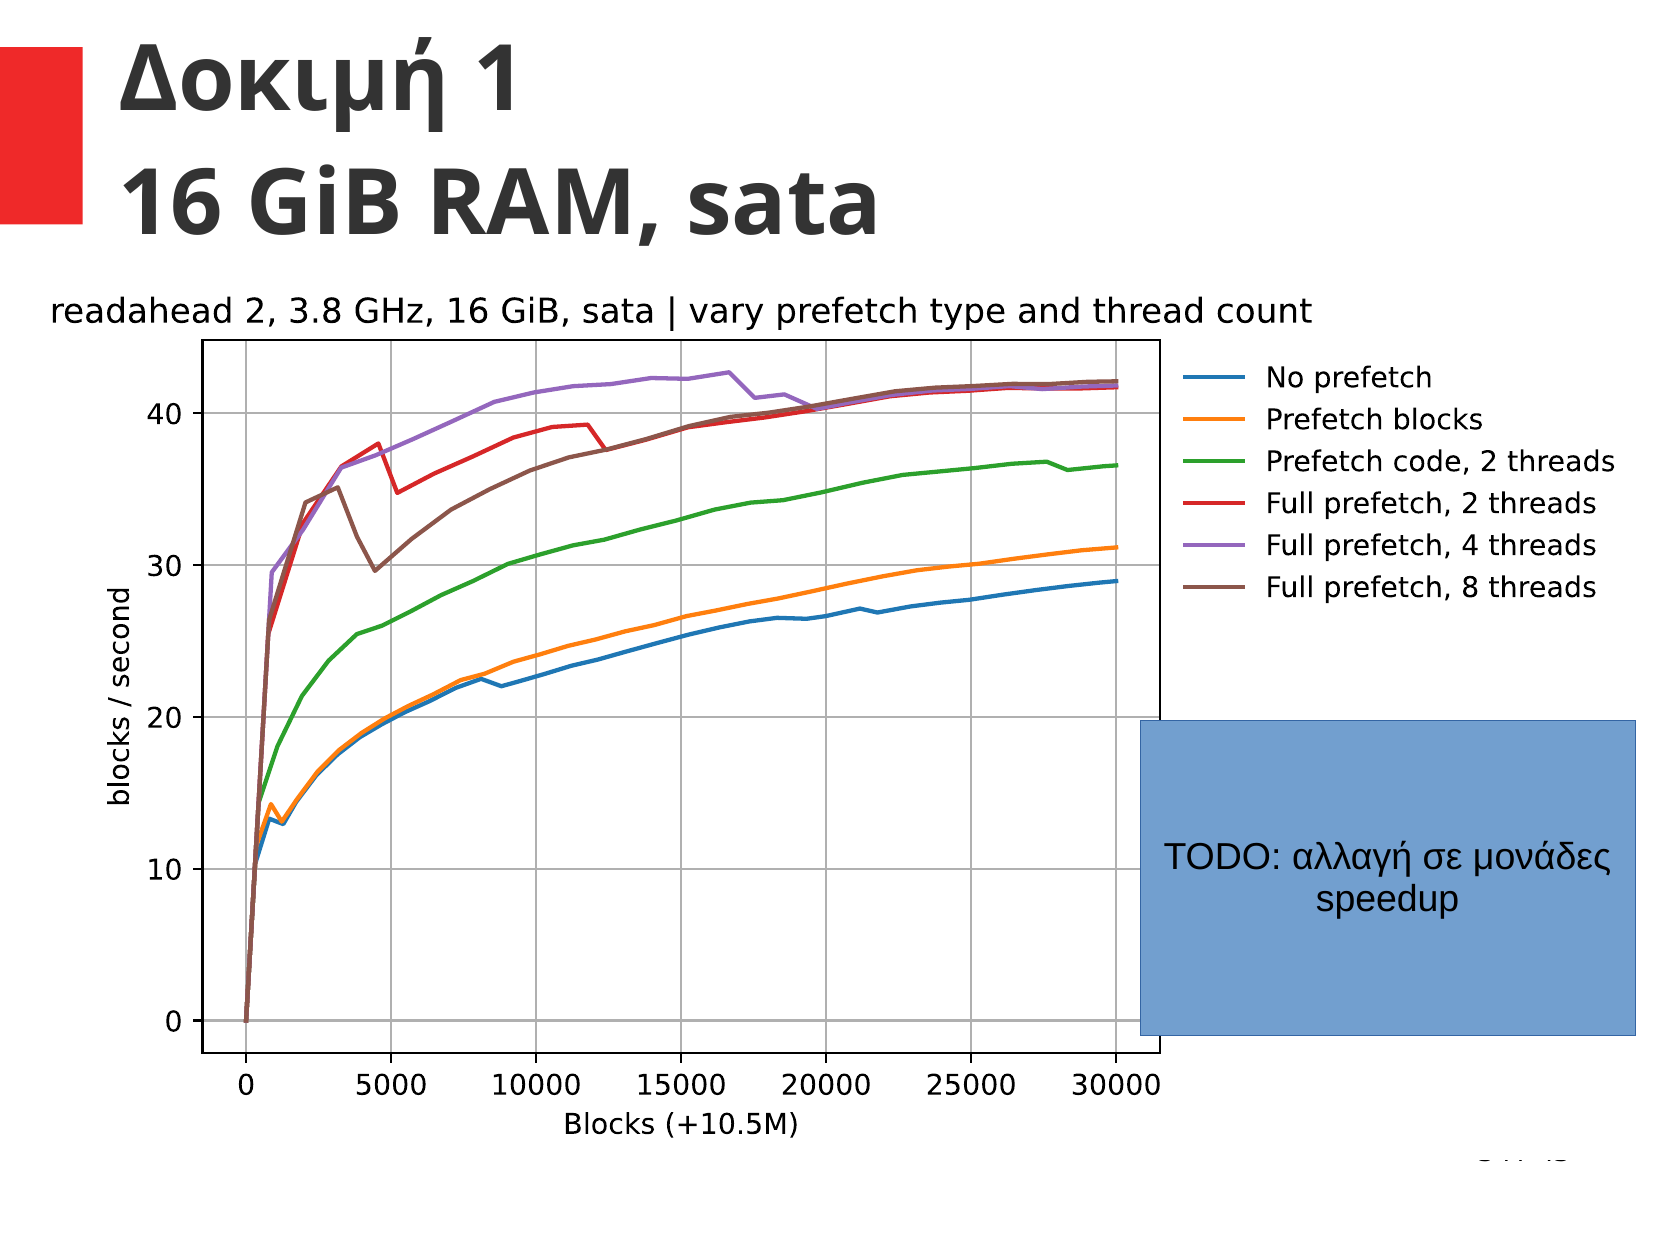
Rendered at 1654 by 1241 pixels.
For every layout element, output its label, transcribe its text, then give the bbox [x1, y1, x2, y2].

text_box TODO: αλλαγή σε μονάδες speedup [1140, 720, 1636, 1036]
picture [29, 275, 1648, 1161]
title Δοκιμή 1 16 GiB RAM, sata [118, 30, 1571, 245]
